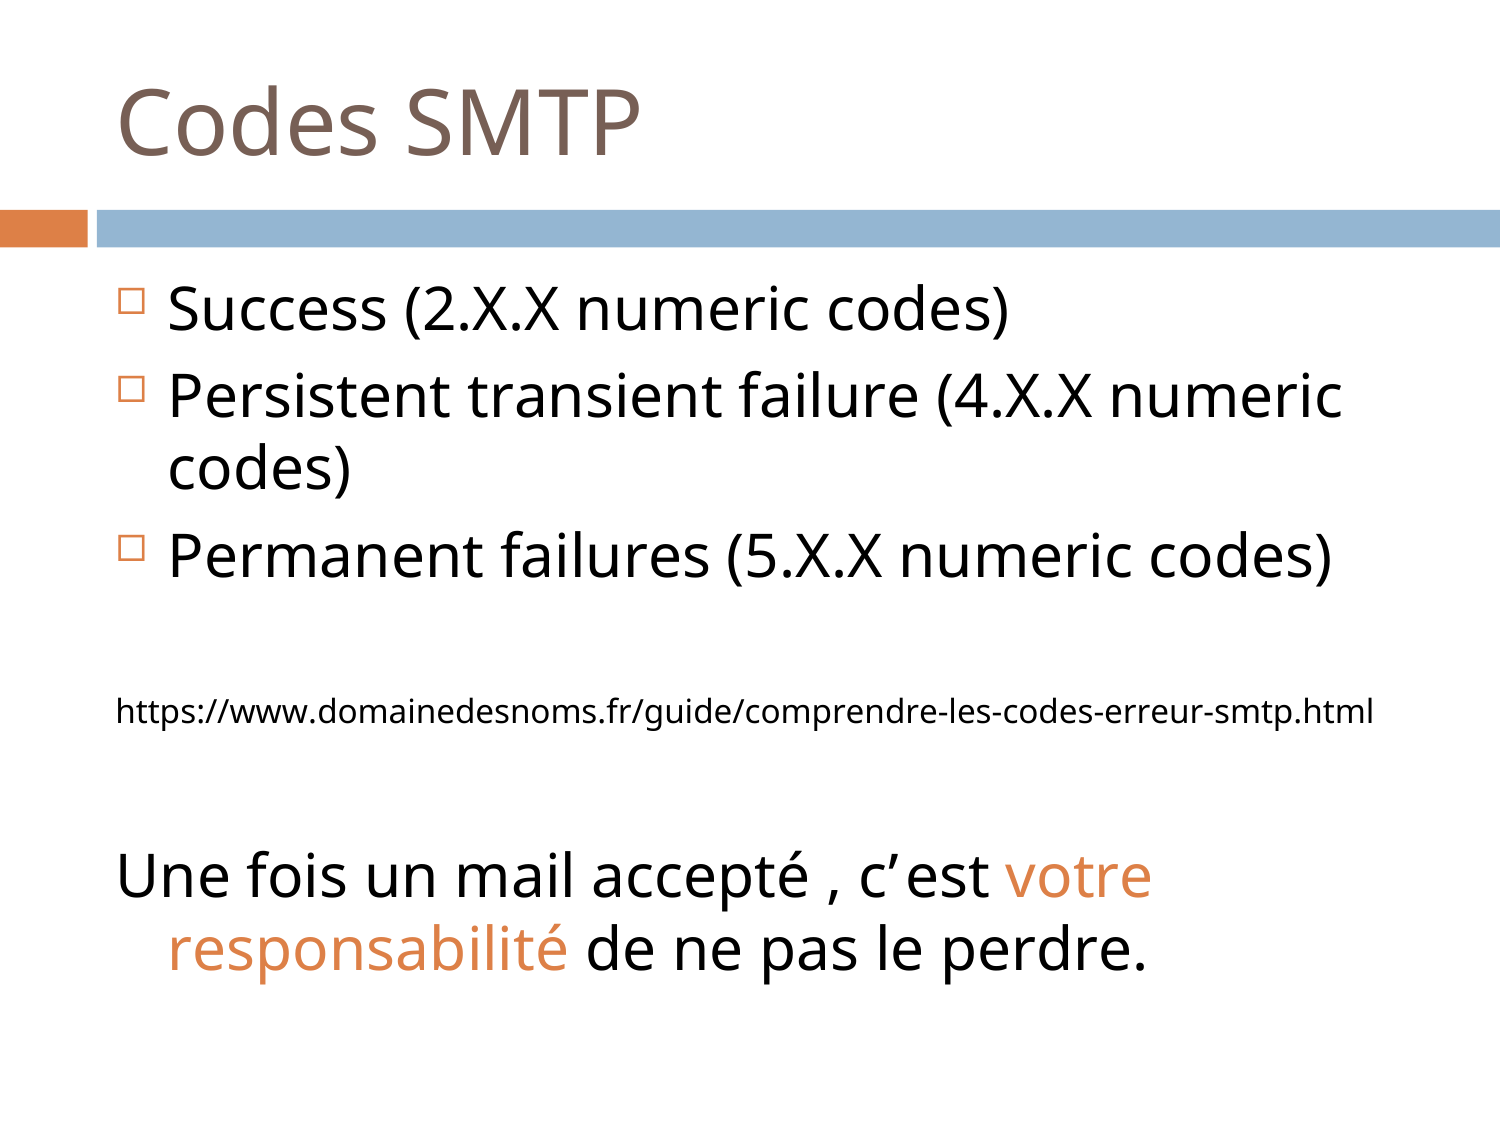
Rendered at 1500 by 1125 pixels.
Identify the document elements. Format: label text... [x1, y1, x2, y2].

title Codes SMTP [100, 37, 1438, 201]
list Success (2.X.X numeric codes) Persistent transient failure (4.X.X numeric codes) Permanent failures (5.X.X numeric codes) https://www.domainedesnoms.fr/guide/comprendre-les-codes-erreur-smtp.html Une fois un mail accepté , c’est votre responsabilité de ne pas le perdre. [100, 262, 1438, 1000]
